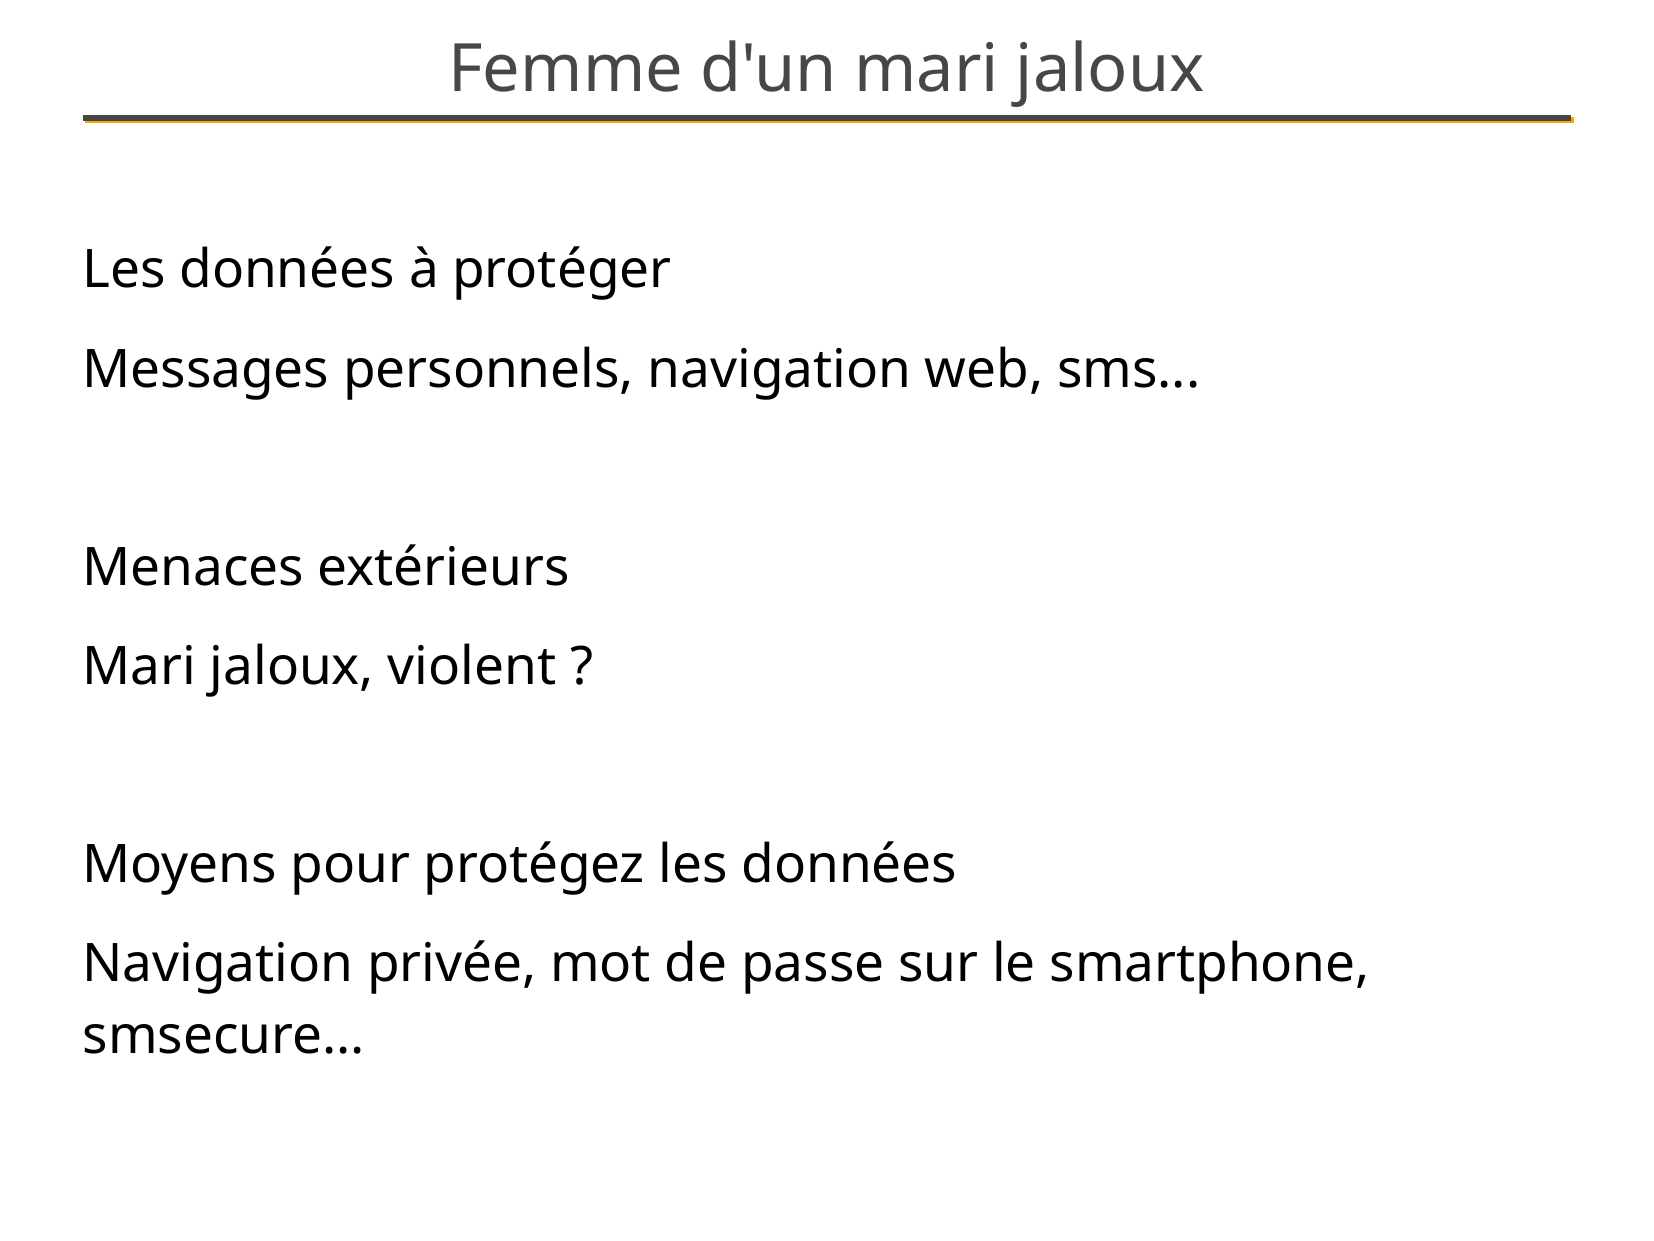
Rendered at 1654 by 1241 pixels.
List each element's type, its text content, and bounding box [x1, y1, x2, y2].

list Les données à protéger Messages personnels, navigation web, sms... Menaces extérieurs Mari jaloux, violent ? Moyens pour protégez les données Navigation privée, mot de passe sur le smartphone, smsecure... [82, 231, 1571, 1075]
title Femme d'un mari jaloux [82, 25, 1571, 107]
